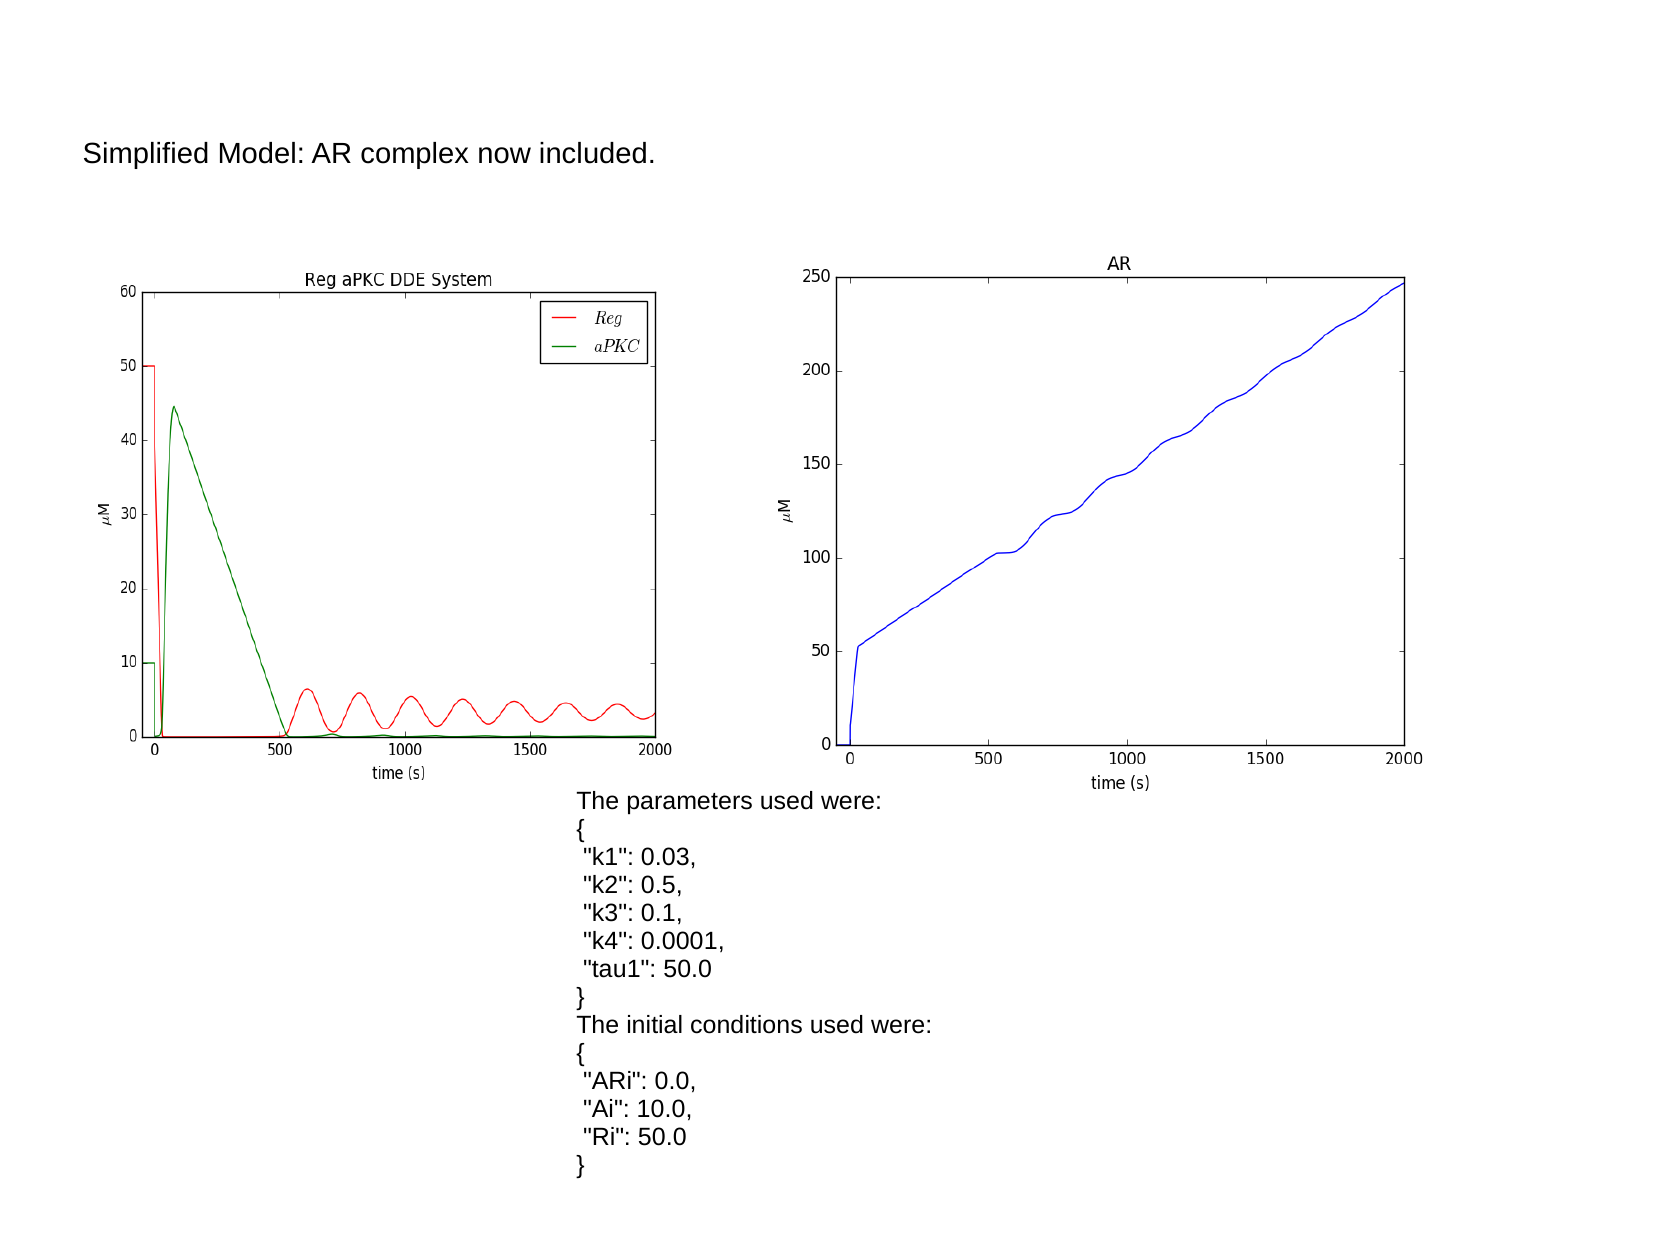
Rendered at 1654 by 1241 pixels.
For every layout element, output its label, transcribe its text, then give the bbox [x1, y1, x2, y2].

text_box The parameters used were: { "k1": 0.03, "k2": 0.5, "k3": 0.1, "k4": 0.0001, "tau1": 50.0 } The initial conditions used were: { "ARi": 0.0, "Ai": 10.0, "Ri": 50.0 } [561, 779, 1134, 1241]
title Simplified Model: AR complex now included. [82, 49, 1571, 257]
picture [59, 236, 721, 792]
picture [744, 218, 1477, 803]
